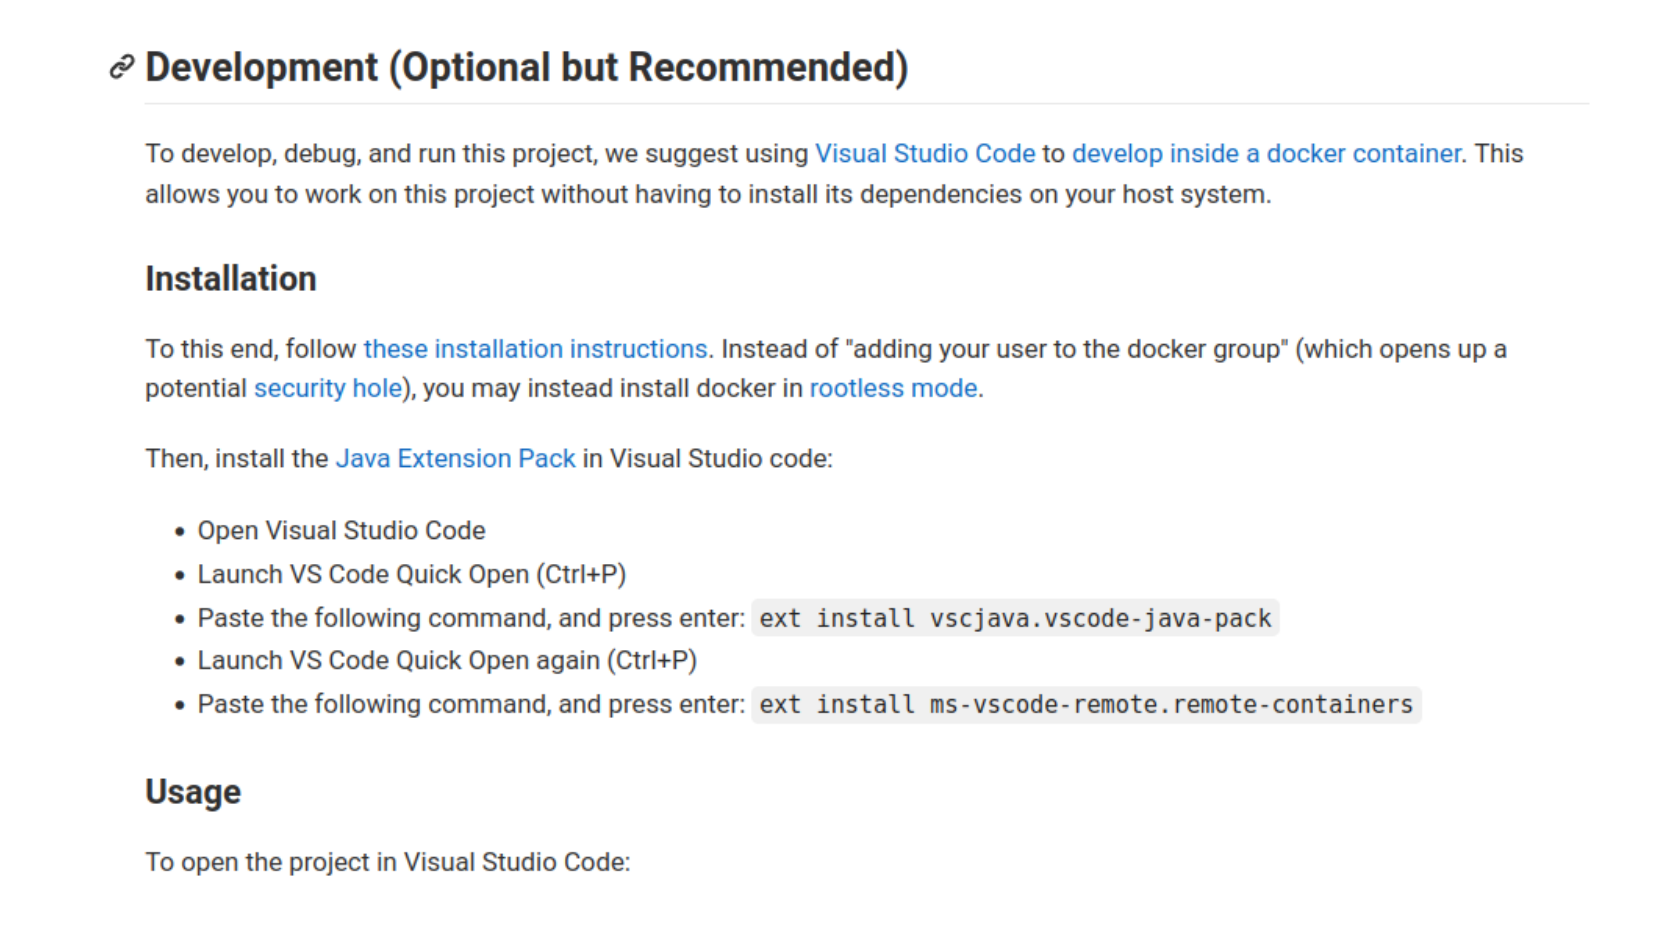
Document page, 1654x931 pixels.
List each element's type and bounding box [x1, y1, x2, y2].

picture [98, 39, 1621, 879]
